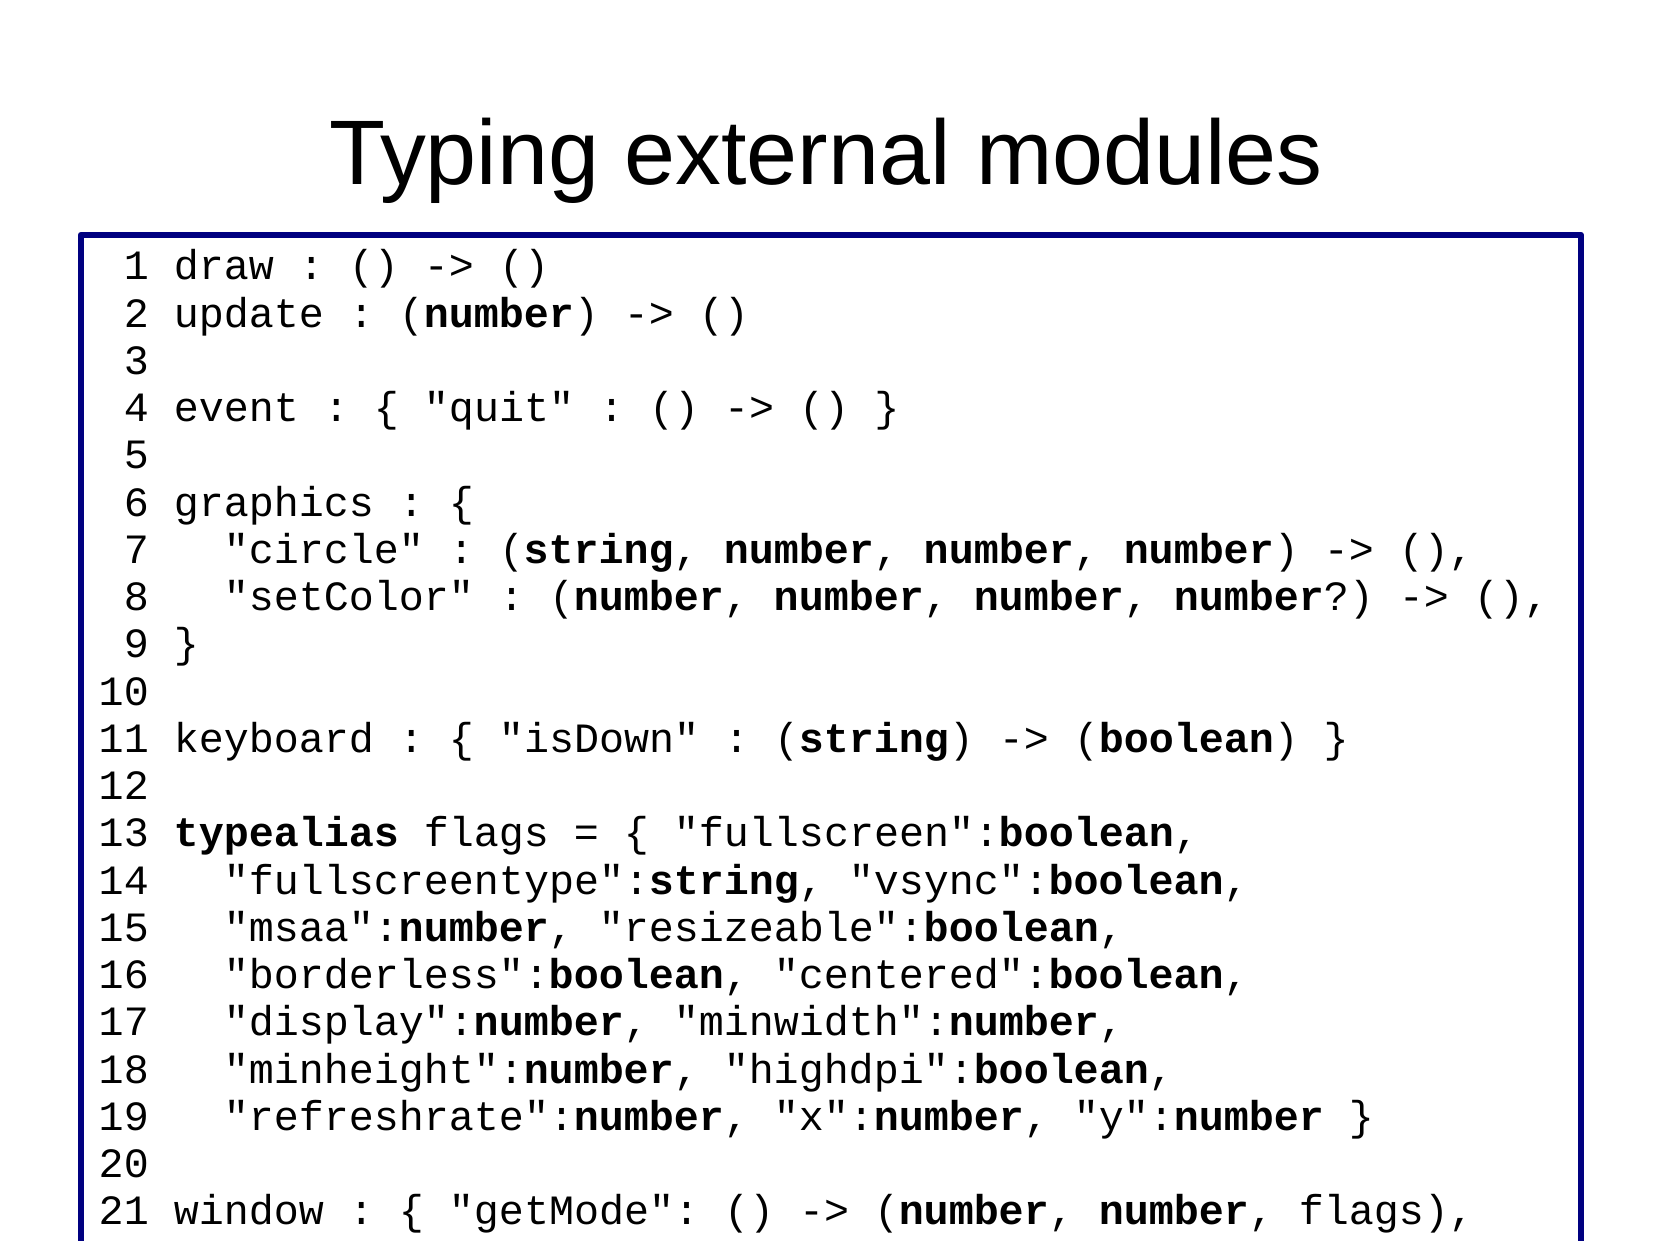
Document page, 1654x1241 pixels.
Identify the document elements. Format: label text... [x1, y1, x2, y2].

text_box 1 draw : () -> () 2 update : (number) -> () 3 4 event : { "quit" : () -> () } 5 6 graphics : { 7 "circle" : (string, number, number, number) -> (), 8 "setColor" : (number, number, number, number?) -> (), 9 } 10 11 keyboard : { "isDown" : (string) -> (boolean) } 12 13 typealias flags = { "fullscreen":boolean, 14 "fullscreentype":string, "vsync":boolean, 15 "msaa":number, "resizeable":boolean, 16 "borderless":boolean, "centered":boolean, 17 "display":number, "minwidth":number, 18 "minheight":number, "highdpi":boolean, 19 "refreshrate":number, "x":number, "y":number } 20 21 window : { "getMode": () -> (number, number, flags), 22 "setTitle": (string) -> (), 23 } [80, 234, 1581, 1216]
title Typing external modules [82, 49, 1571, 232]
